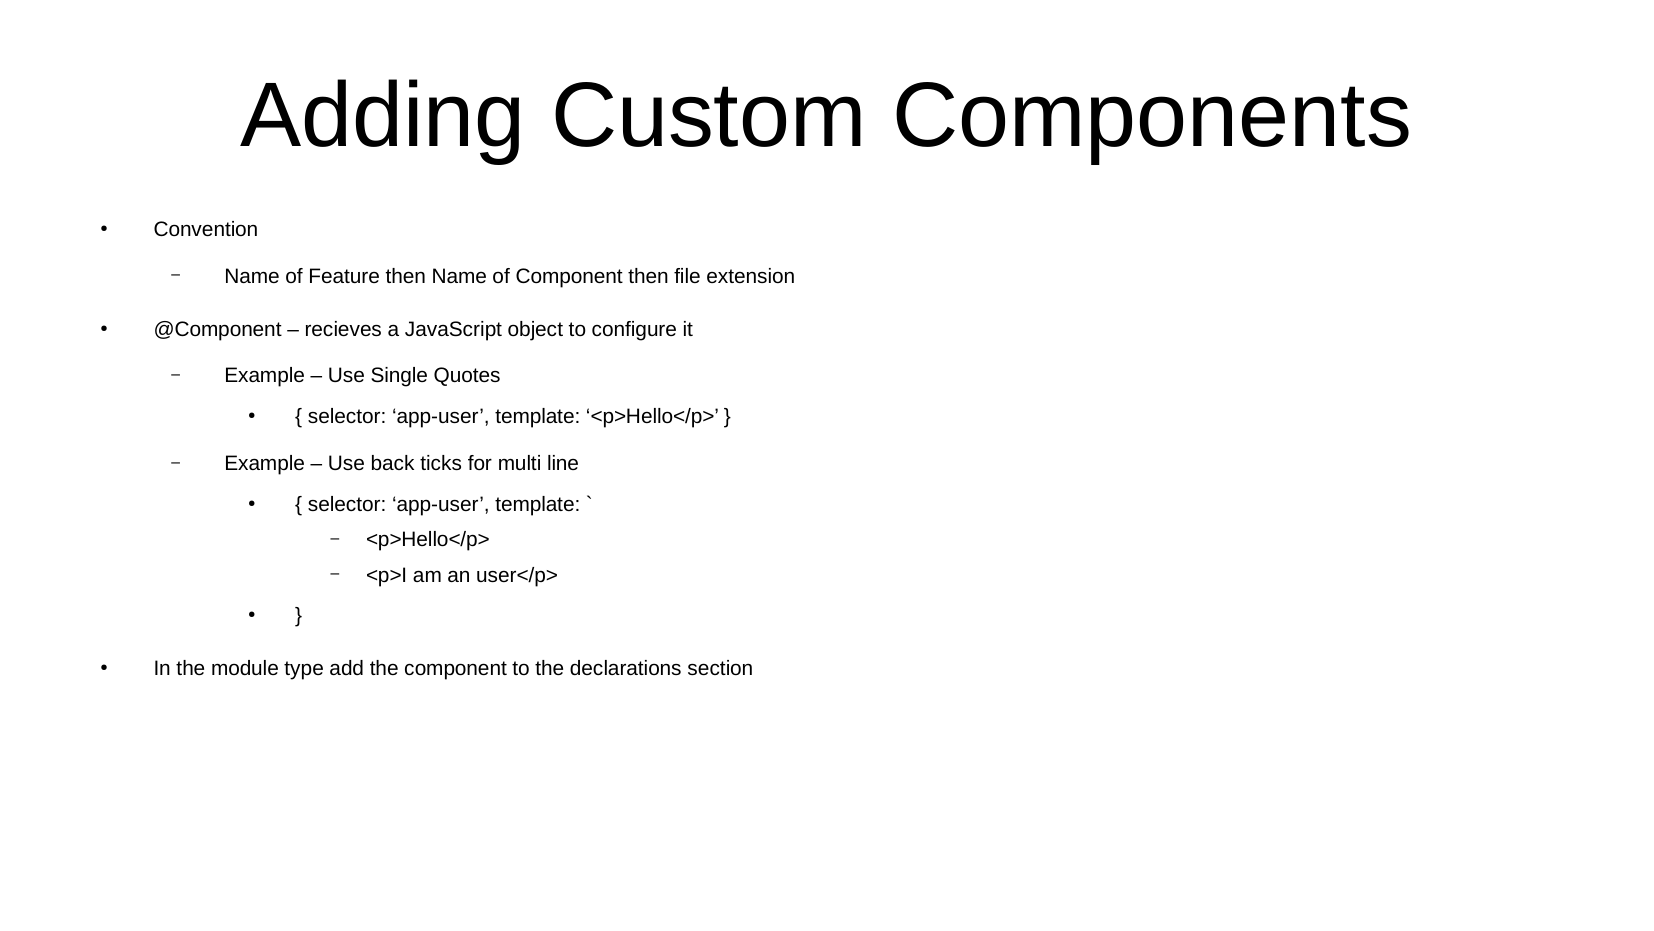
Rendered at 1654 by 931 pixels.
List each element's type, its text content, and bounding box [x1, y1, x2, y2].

title Adding Custom Components [82, 37, 1571, 193]
list Convention Name of Feature then Name of Component then file extension @Component – recieves a JavaScript object to configure it Example – Use Single Quotes { selector: ‘app-user’, template: ‘<p>Hello</p>’ } Example – Use back ticks for multi line { selector: ‘app-user’, template: ` <p>Hello</p> <p>I am an user</p> } In the module type add the component to the declarations section [82, 217, 1636, 916]
